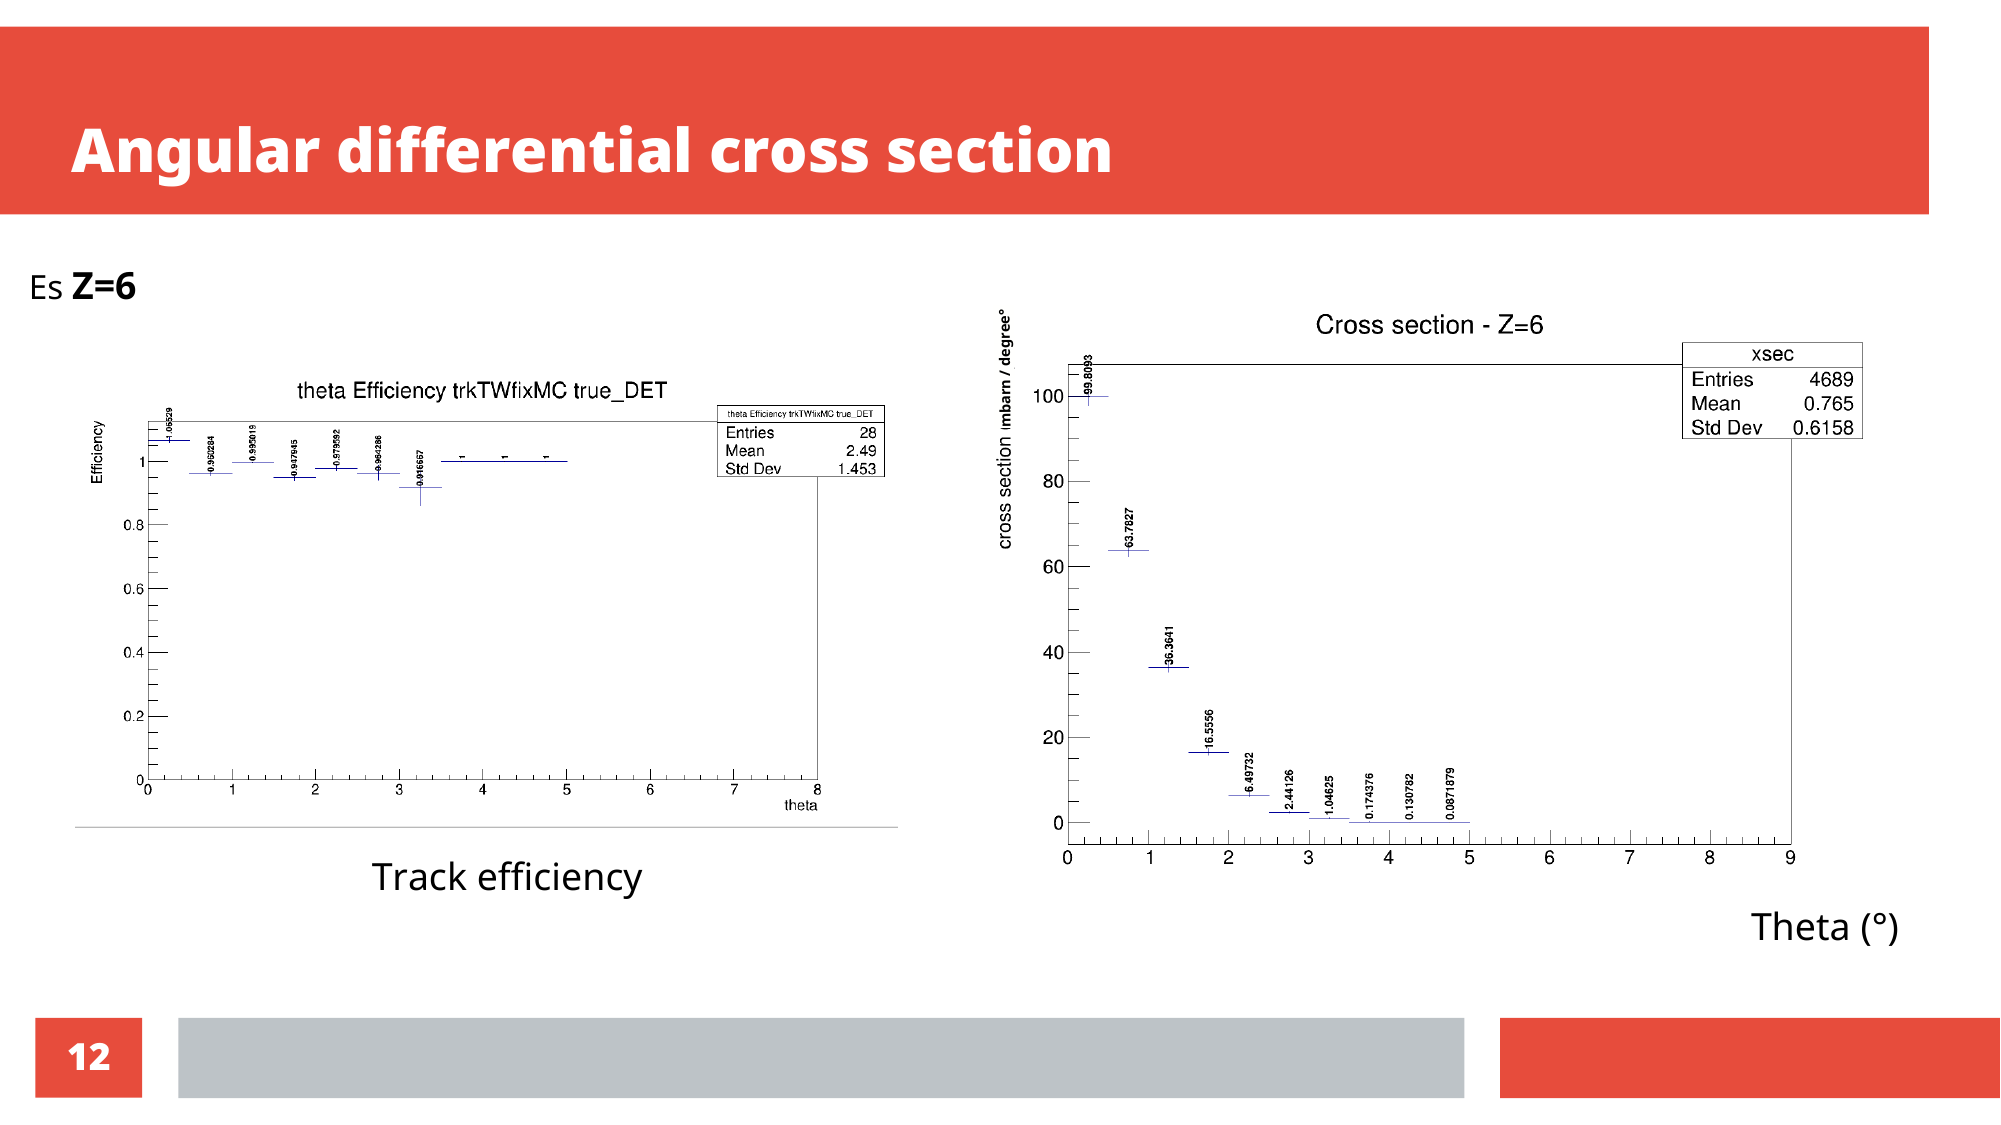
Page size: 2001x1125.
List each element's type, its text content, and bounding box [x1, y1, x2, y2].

title Angular differential cross section [71, 53, 1929, 188]
text_box mbarn / degree° [987, 275, 1022, 443]
picture [75, 377, 898, 828]
picture [988, 307, 1867, 885]
text_box Theta (°) [1736, 897, 1934, 957]
text_box Es Z=6 [13, 257, 178, 319]
text_box Track efficiency [357, 847, 692, 951]
